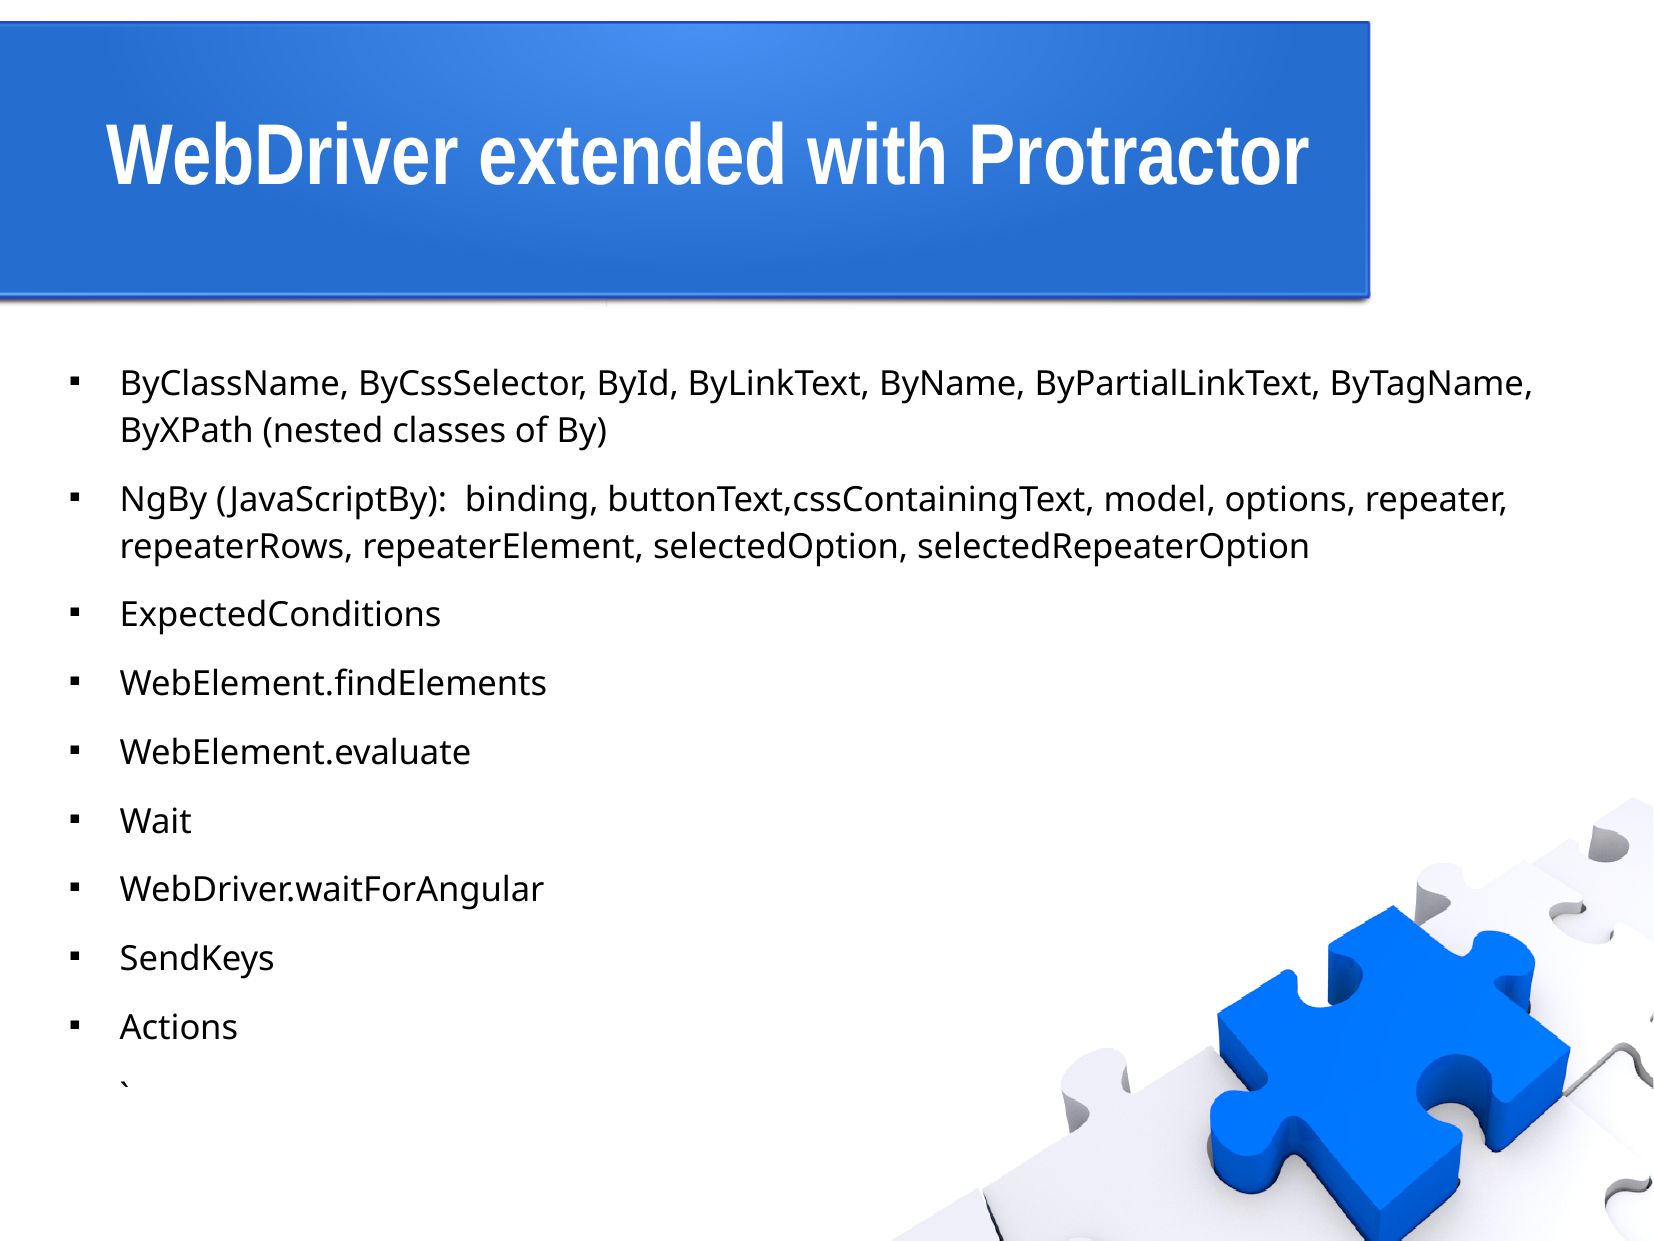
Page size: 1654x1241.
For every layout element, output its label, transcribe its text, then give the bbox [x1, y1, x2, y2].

title WebDriver extended with Protractor [82, 49, 1356, 257]
list ByClassName, ByCssSelector, ById, ByLinkText, ByName, ByPartialLinkText, ByTagName, ByXPath (nested classes of By) NgBy (JavaScriptBy): binding, buttonText,cssContainingText, model, options, repeater, repeaterRows, repeaterElement, selectedOption, selectedRepeaterOption ExpectedConditions WebElement.findElements WebElement.evaluate Wait WebDriver.waitForAngular SendKeys Actions ` [54, 354, 1571, 1123]
picture [872, 655, 1654, 1241]
picture [0, 21, 1375, 307]
